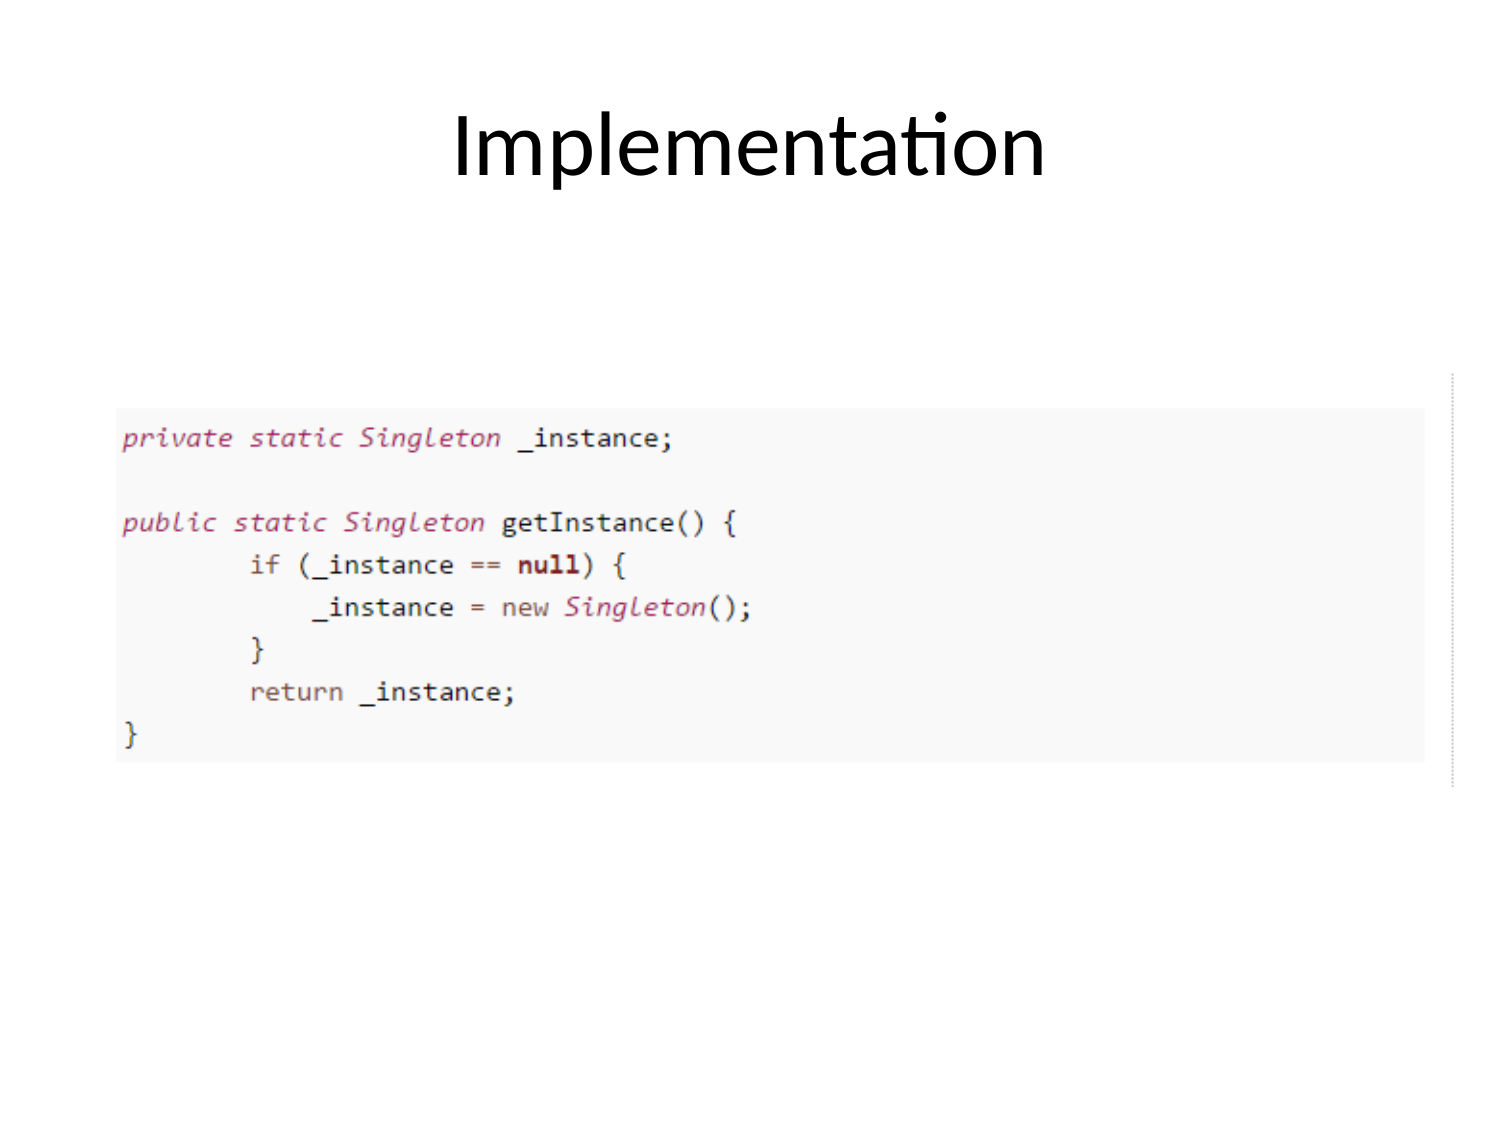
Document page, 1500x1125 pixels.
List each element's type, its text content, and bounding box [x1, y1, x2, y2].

picture [88, 373, 1454, 787]
title Implementation [75, 45, 1425, 233]
